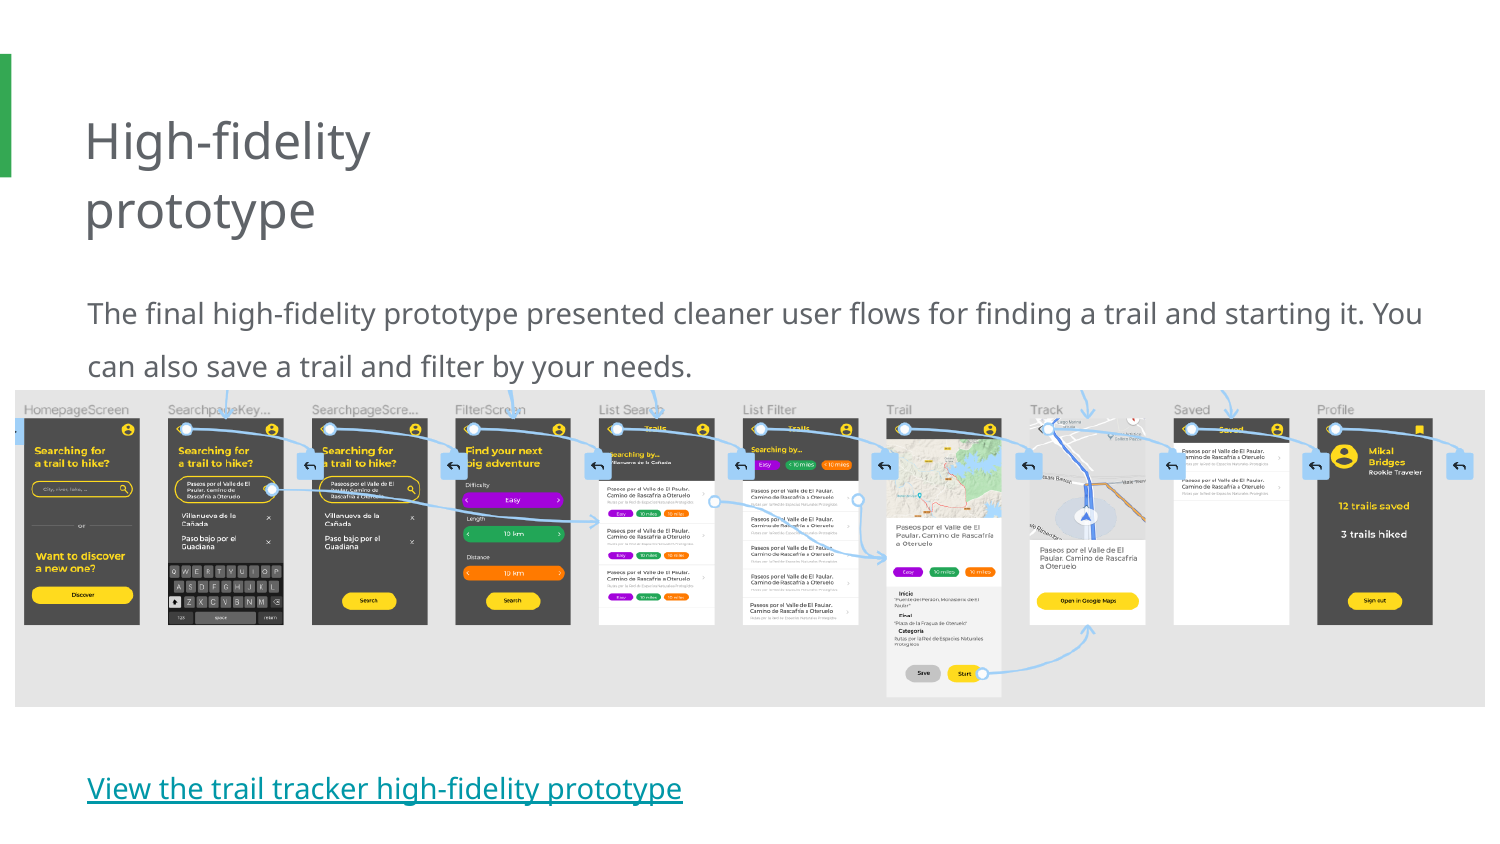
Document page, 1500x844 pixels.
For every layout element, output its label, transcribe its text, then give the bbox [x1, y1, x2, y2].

text_box High-fidelity prototype [84, 85, 1234, 254]
picture [15, 390, 1485, 707]
text_box The final high-fidelity prototype presented cleaner user flows for finding a trail and starting it. You can also save a trail and filter by your needs. View the trail tracker high-fidelity prototype [87, 263, 1441, 390]
text_box The final high-fidelity prototype presented cleaner user flows for finding a trail and starting it. You can also save a trail and filter by your needs. View the trail tracker high-fidelity prototype [87, 707, 1441, 844]
